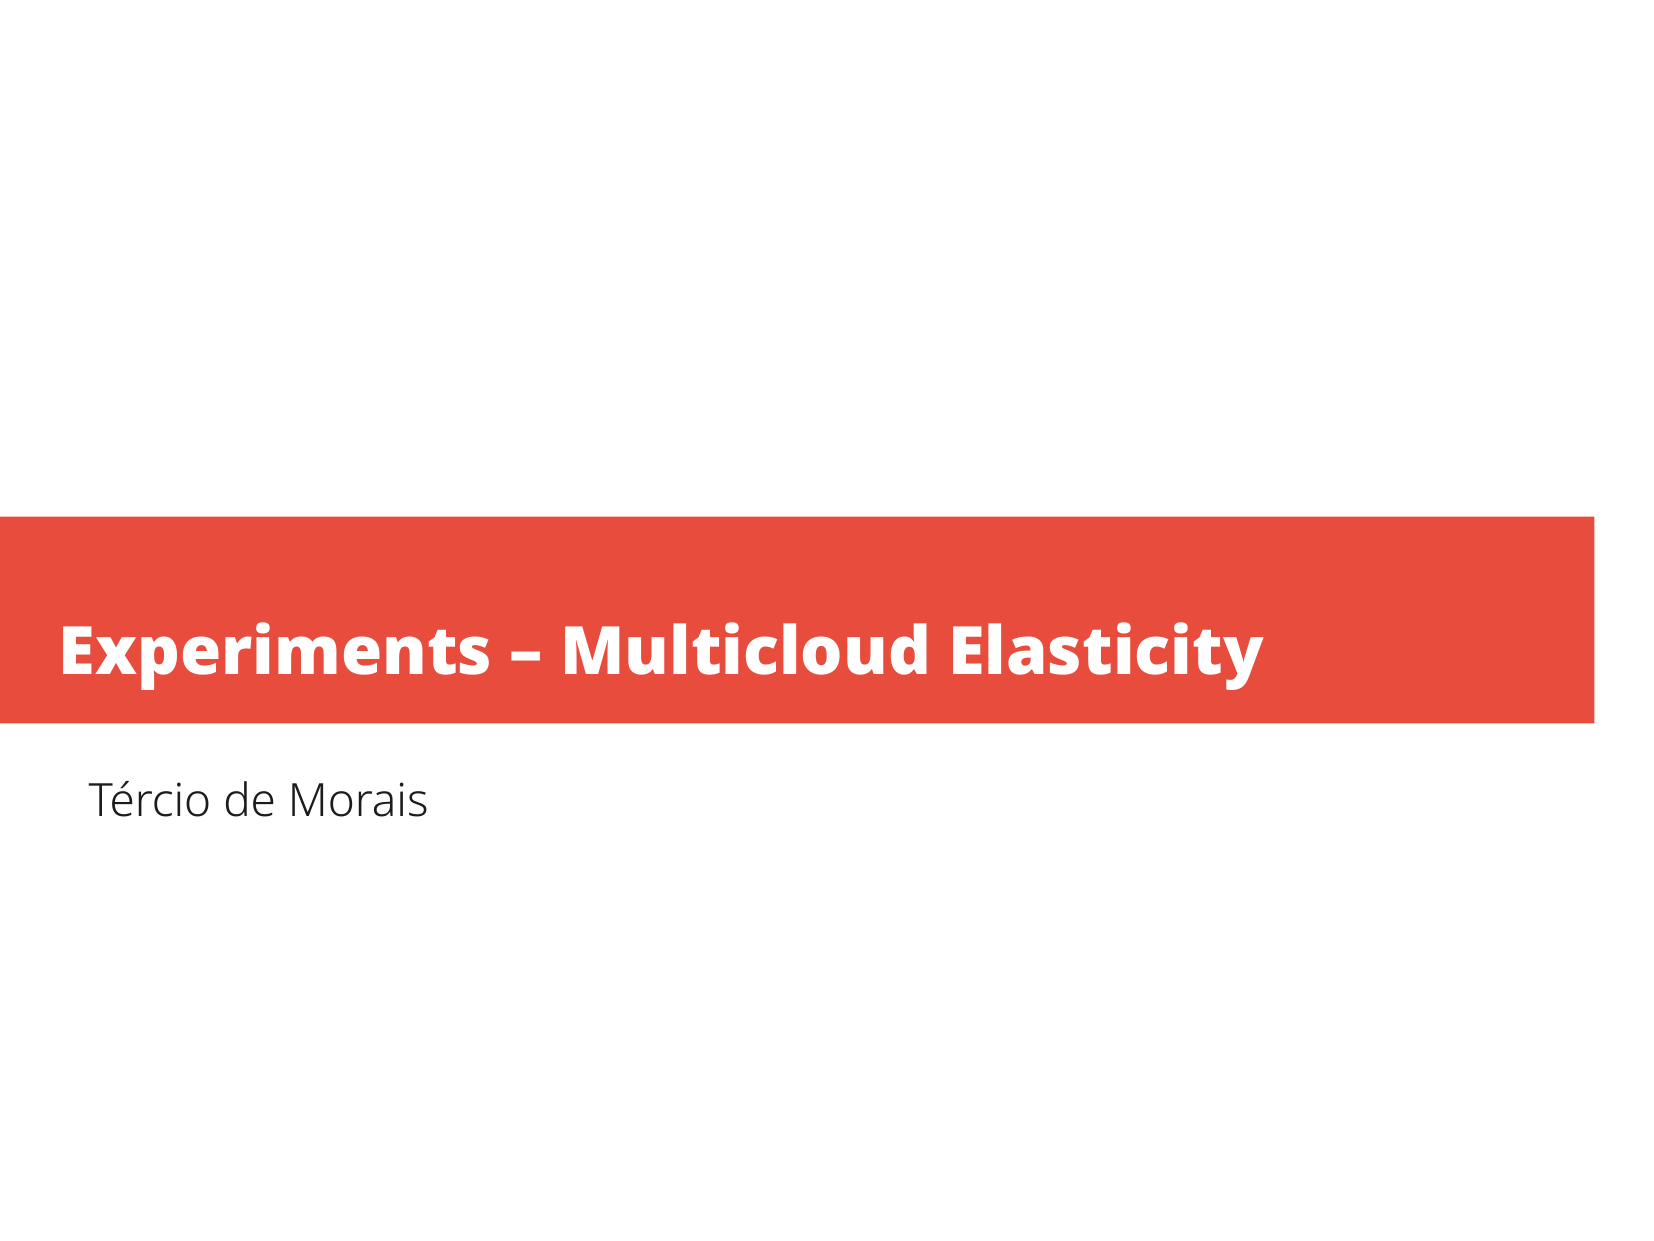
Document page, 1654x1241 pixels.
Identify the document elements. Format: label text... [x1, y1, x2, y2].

subtitle Tércio de Morais [88, 767, 1595, 1182]
title Experiments – Multicloud Elasticity [59, 546, 1595, 694]
